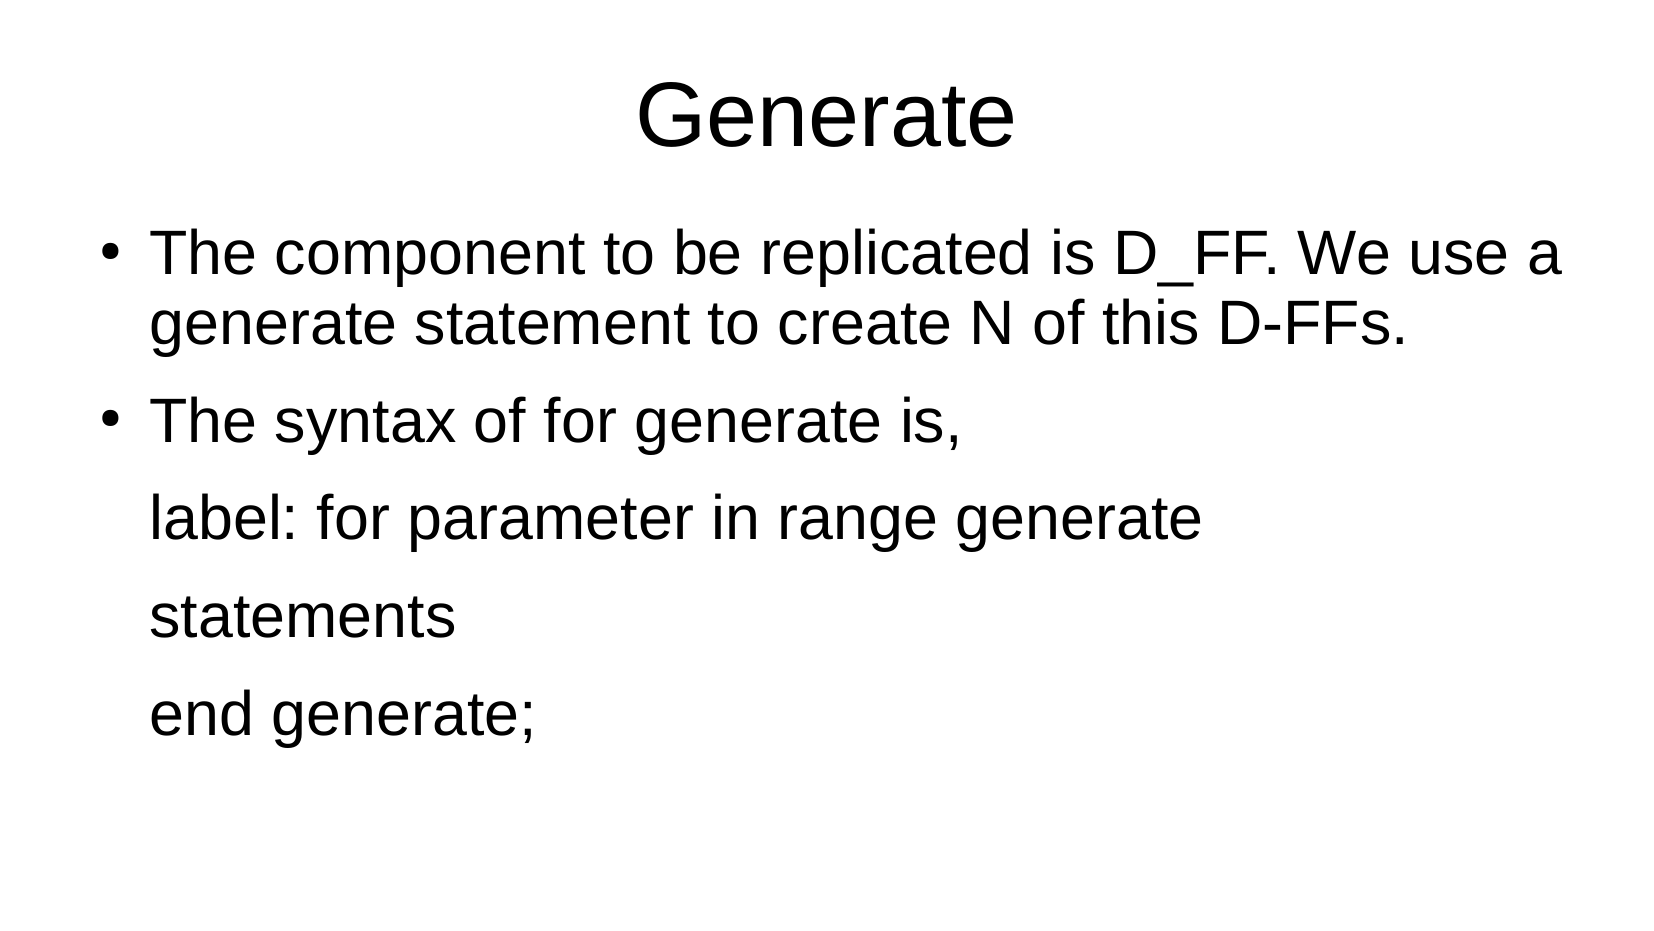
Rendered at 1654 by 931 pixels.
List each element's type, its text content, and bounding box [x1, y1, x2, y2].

title Generate [82, 37, 1571, 193]
list The component to be replicated is D_FF. We use a generate statement to create N of this D-FFs. The syntax of for generate is, label: for parameter in range generate statements end generate; [82, 217, 1571, 758]
